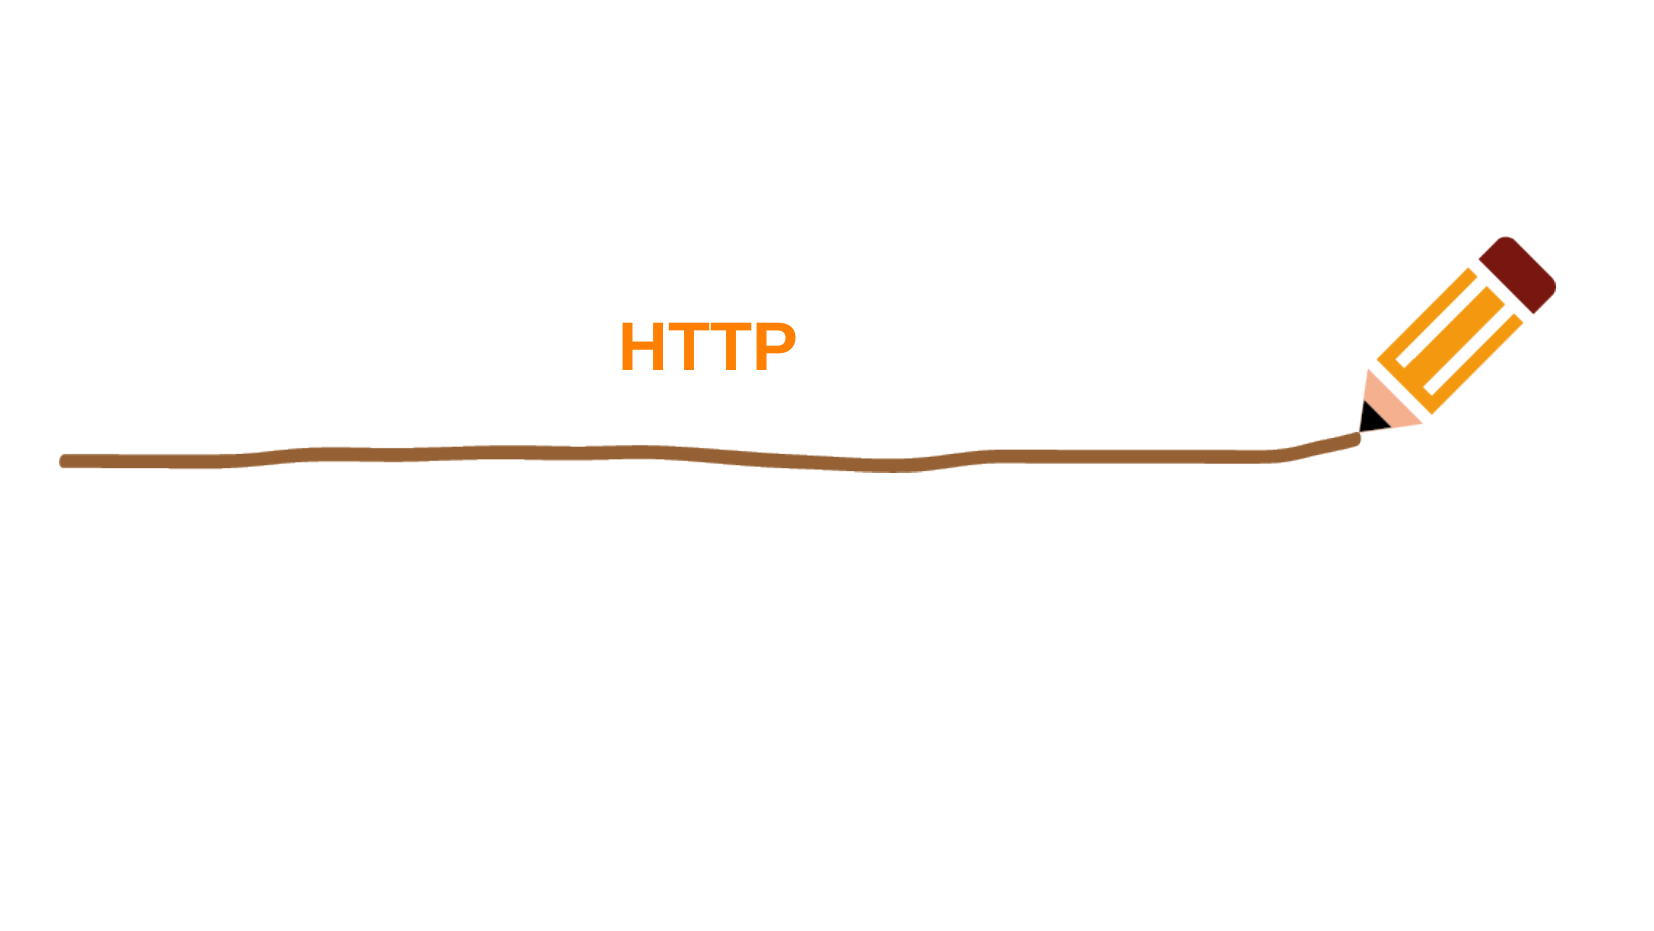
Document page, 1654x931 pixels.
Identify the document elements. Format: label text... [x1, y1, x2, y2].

picture [59, 236, 1556, 473]
title HTTP [88, 265, 1329, 429]
